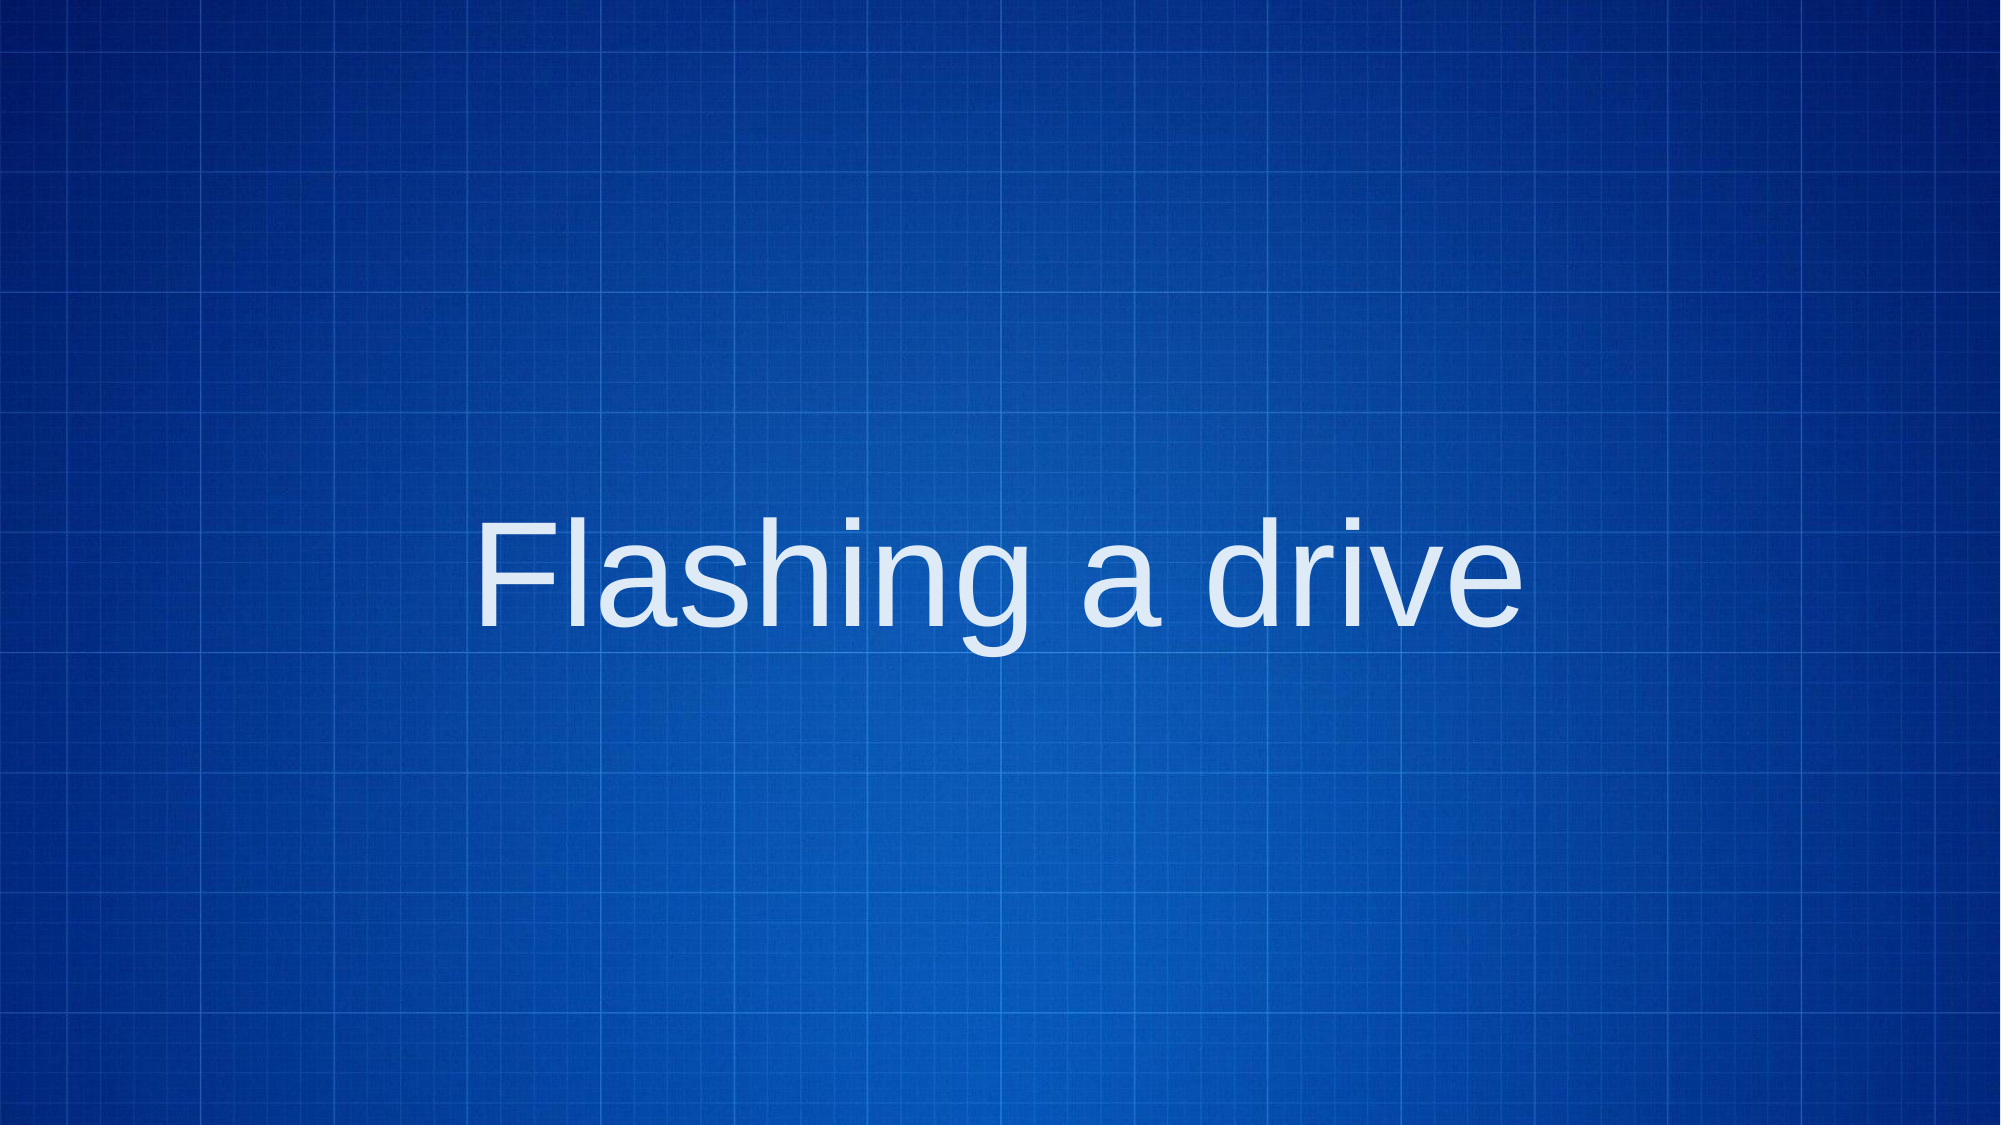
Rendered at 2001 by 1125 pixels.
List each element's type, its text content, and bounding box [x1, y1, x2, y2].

title Flashing a drive [218, 479, 1782, 677]
picture [0, 0, 2001, 1125]
